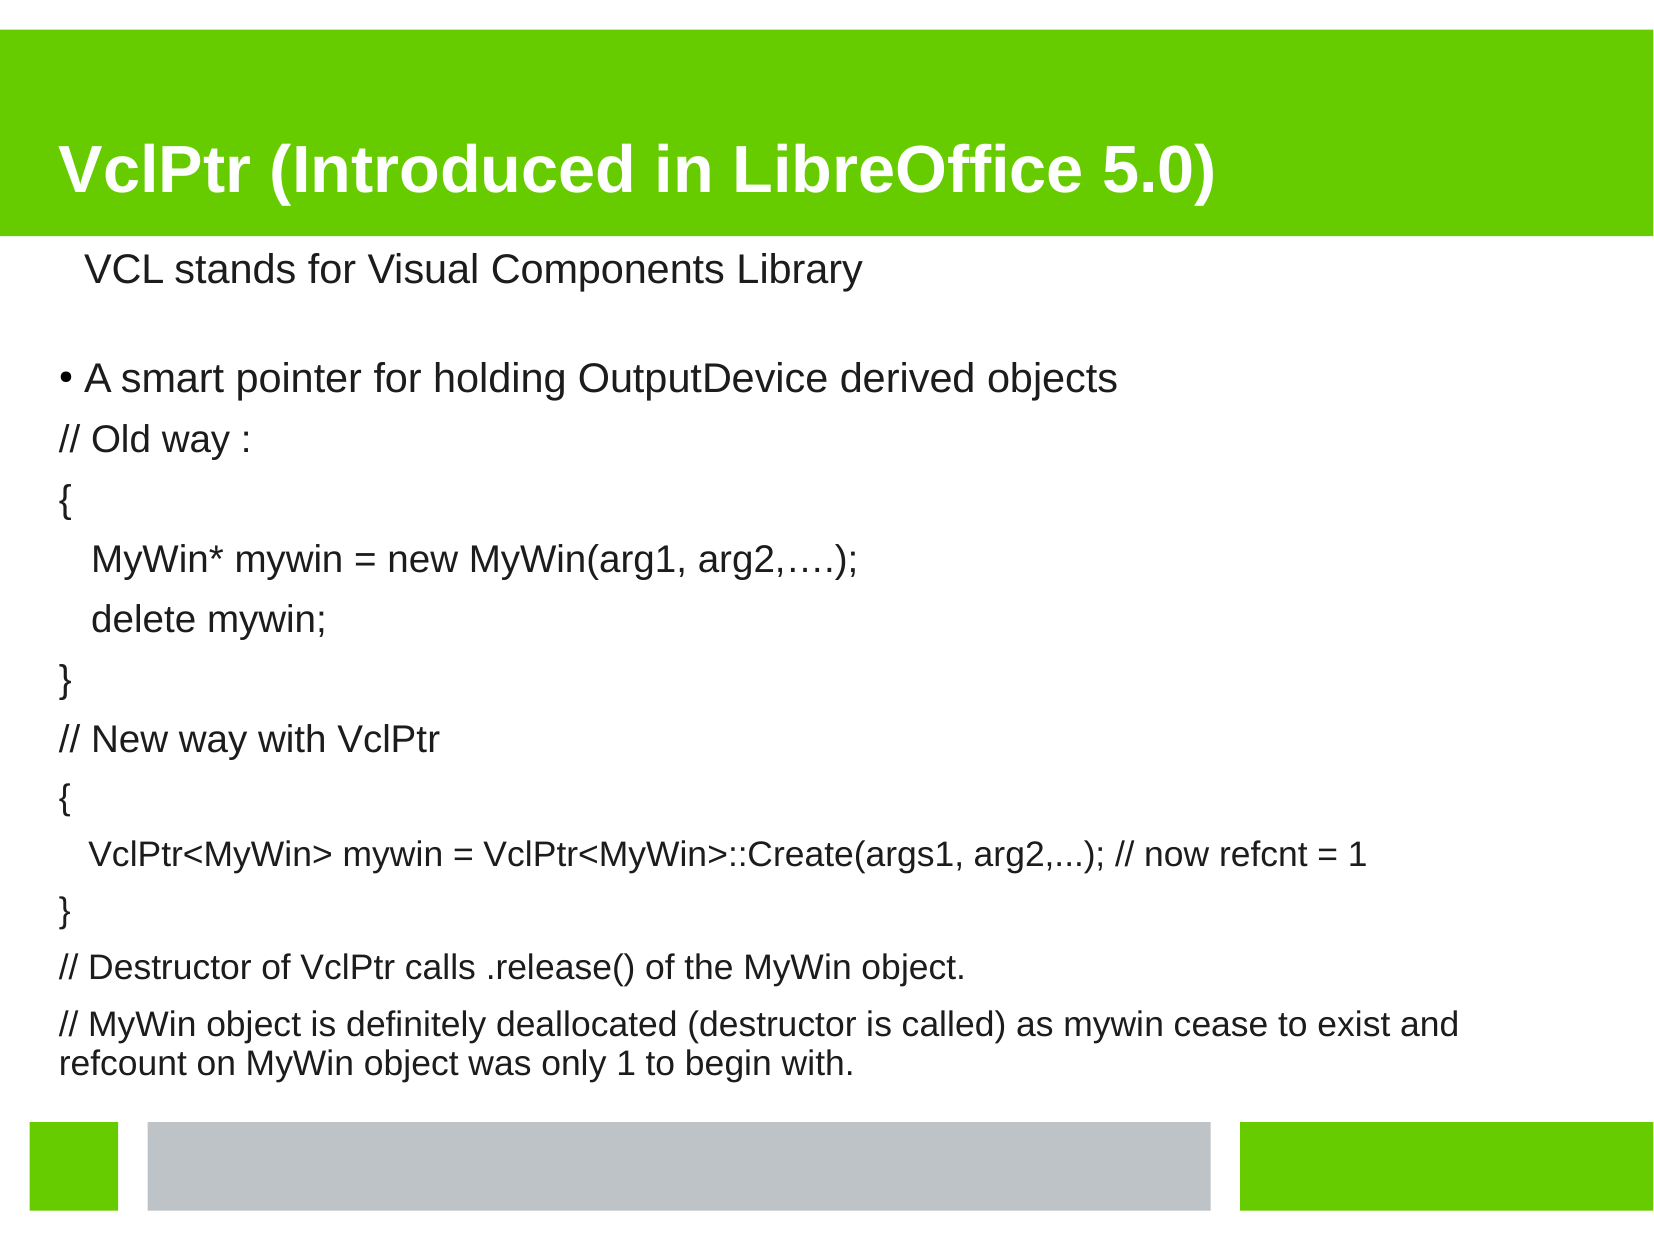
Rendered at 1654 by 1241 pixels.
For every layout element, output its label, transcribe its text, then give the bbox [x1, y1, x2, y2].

title VclPtr (Introduced in LibreOffice 5.0) [59, 59, 1595, 207]
list VCL stands for Visual Components Library A smart pointer for holding OutputDevice derived objects // Old way : { MyWin* mywin = new MyWin(arg1, arg2,….); delete mywin; } // New way with VclPtr { VclPtr<MyWin> mywin = VclPtr<MyWin>::Create(args1, arg2,...); // now refcnt = 1 } // Destructor of VclPtr calls .release() of the MyWin object. // MyWin object is definitely deallocated (destructor is called) as mywin cease to exist and refcount on MyWin object was only 1 to begin with. [59, 246, 1565, 1093]
